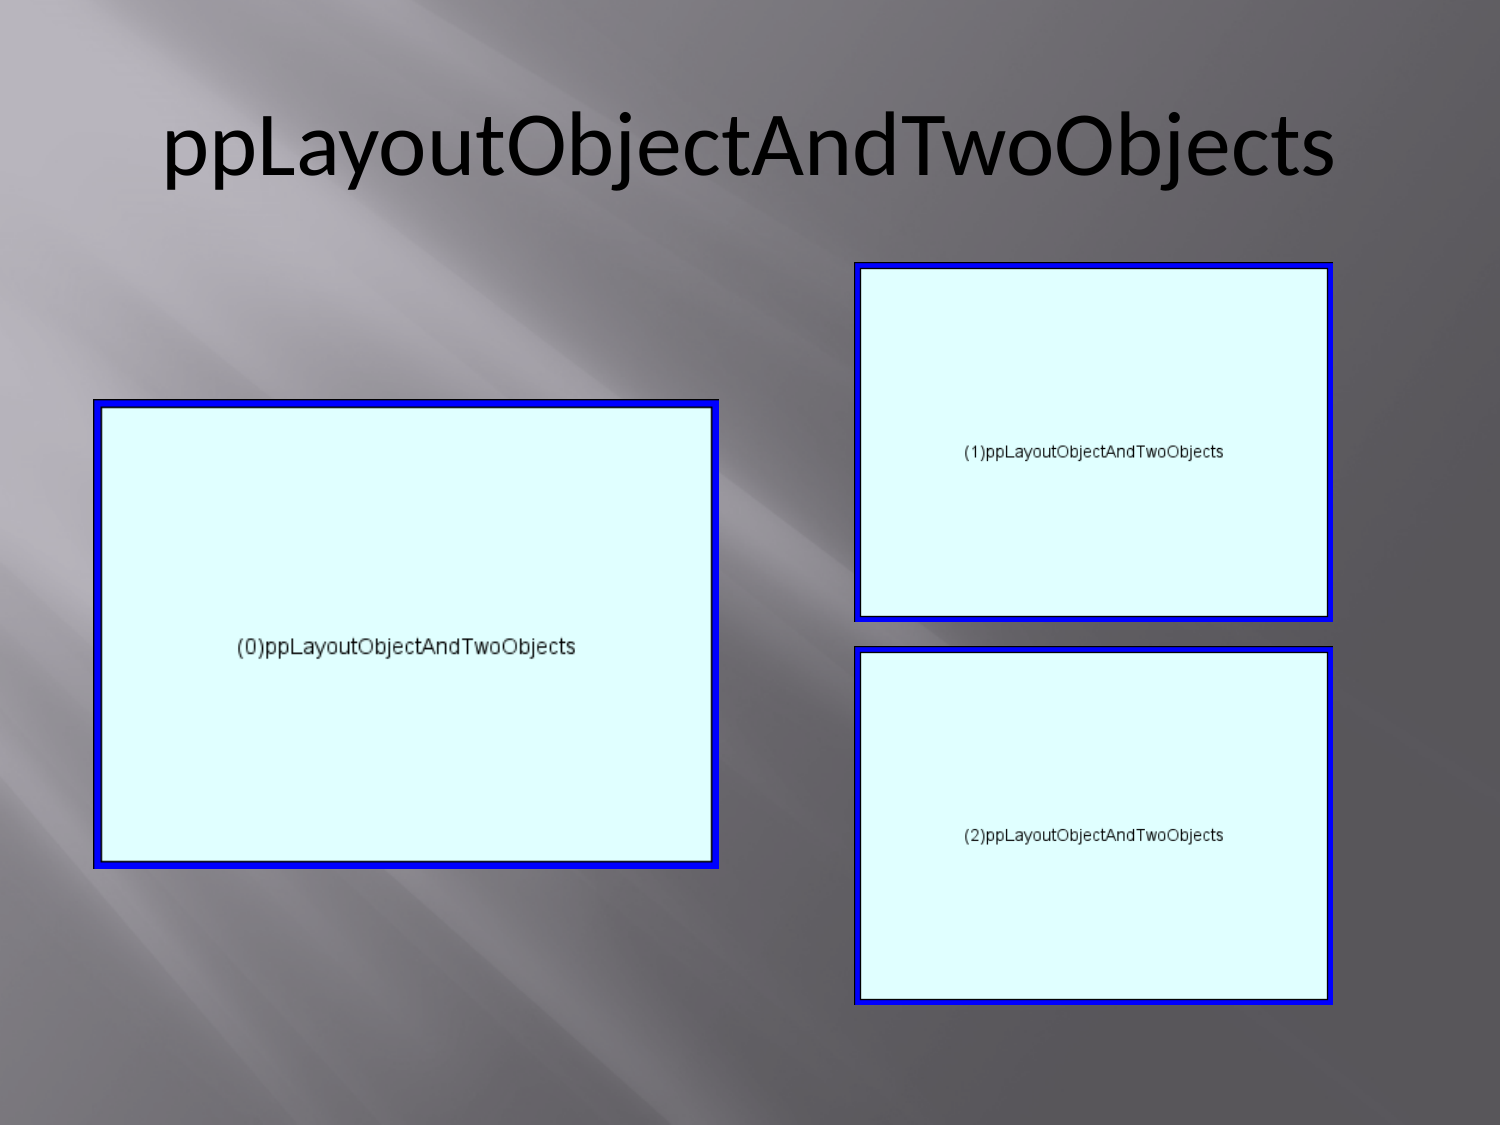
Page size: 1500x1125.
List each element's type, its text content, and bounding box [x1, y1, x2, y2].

title ppLayoutObjectAndTwoObjects [75, 45, 1426, 233]
picture [854, 646, 1333, 1006]
picture [93, 399, 719, 869]
picture [854, 262, 1333, 622]
